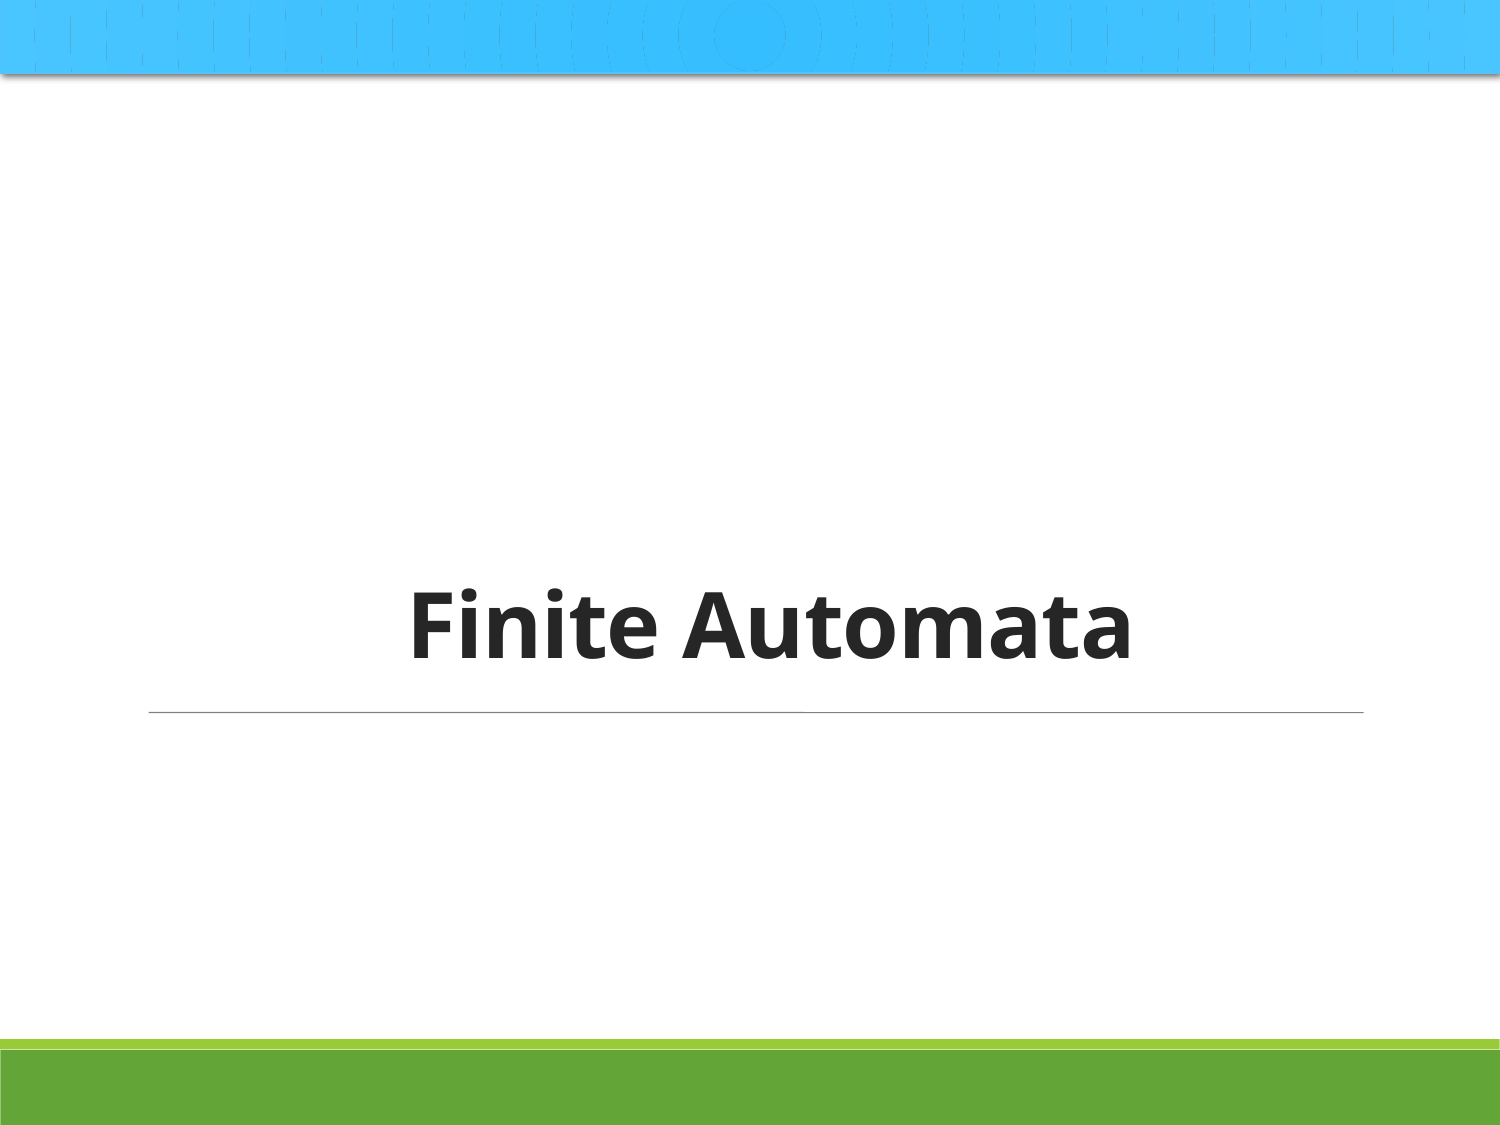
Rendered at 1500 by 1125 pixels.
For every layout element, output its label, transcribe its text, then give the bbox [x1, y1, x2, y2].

text_box [0, 0, 1500, 73]
title Finite Automata [152, 474, 1390, 685]
